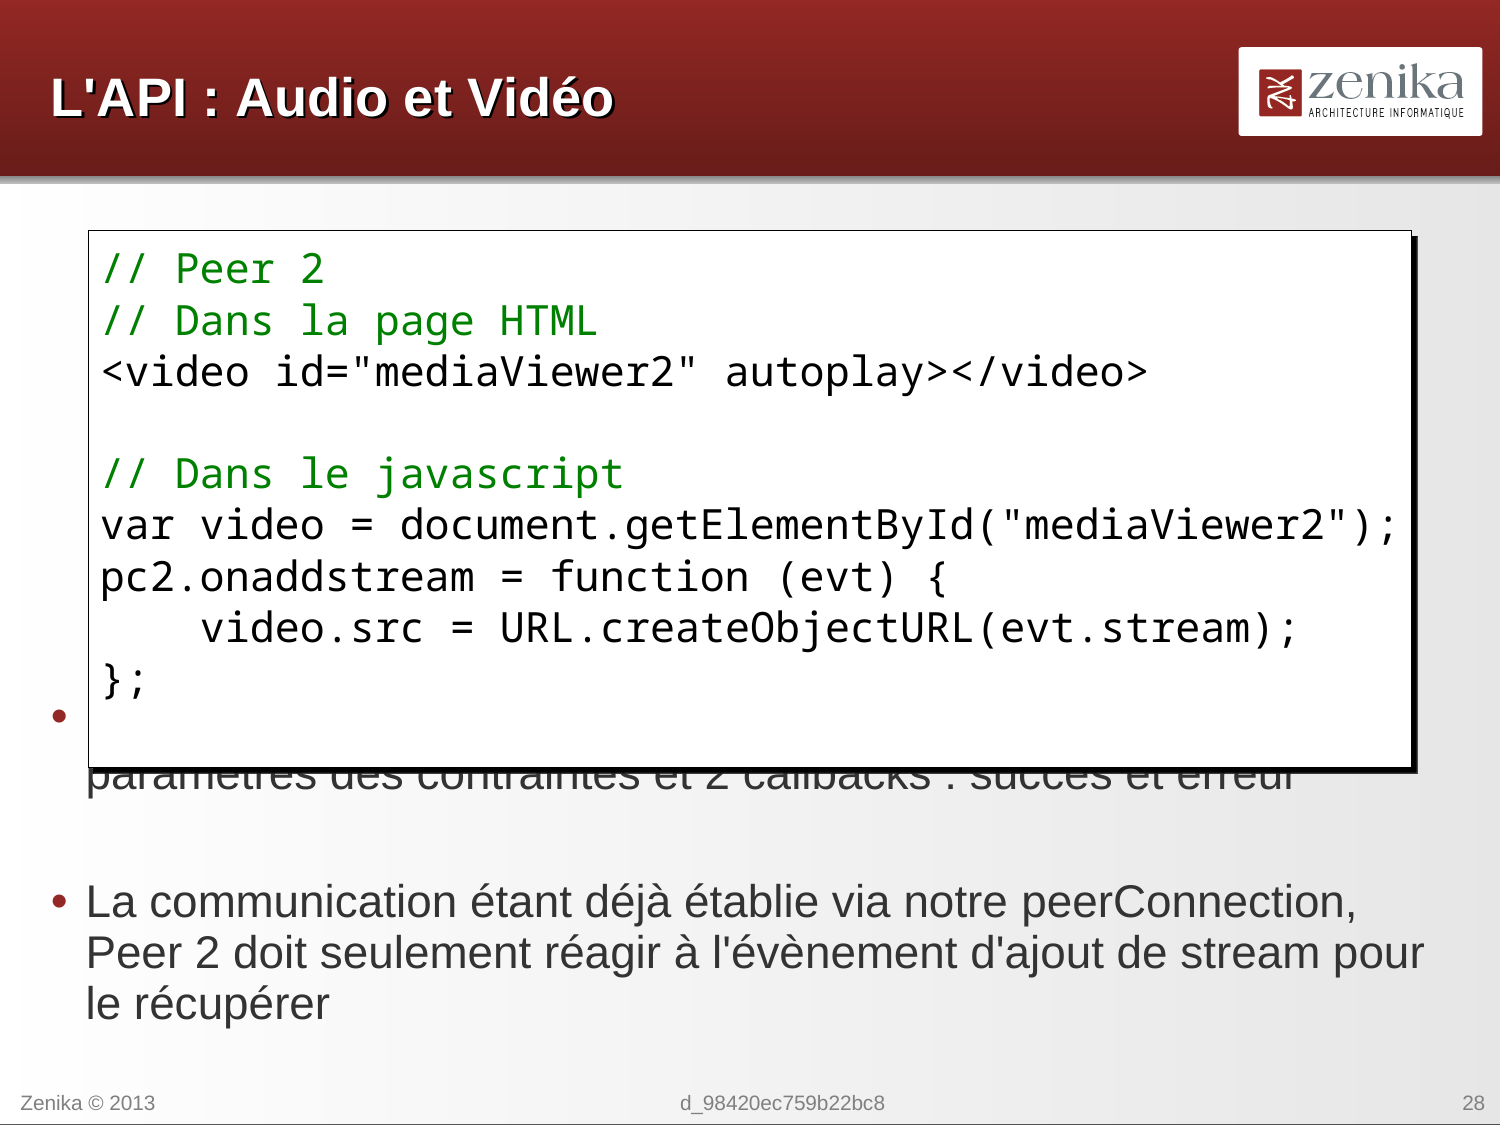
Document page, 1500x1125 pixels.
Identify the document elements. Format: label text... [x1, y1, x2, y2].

title L'API : Audio et Vidéo [50, 15, 1206, 180]
picture [1257, 58, 1464, 125]
text_box // Peer 2 // Dans la page HTML <video id="mediaViewer2" autoplay></video> // Dans le javascript var video = document.getElementById("mediaViewer2"); pc2.onaddstream = function (evt) { video.src = URL.createObjectURL(evt.stream); }; [88, 230, 1412, 768]
list getUserMedia récupère le flux audio/vidéo. Il prend en paramètres des contraintes et 2 callbacks : succès et erreur La communication étant déjà établie via notre peerConnection, Peer 2 doit seulement réagir à l'évènement d'ajout de stream pour le récupérer [50, 685, 1435, 1079]
